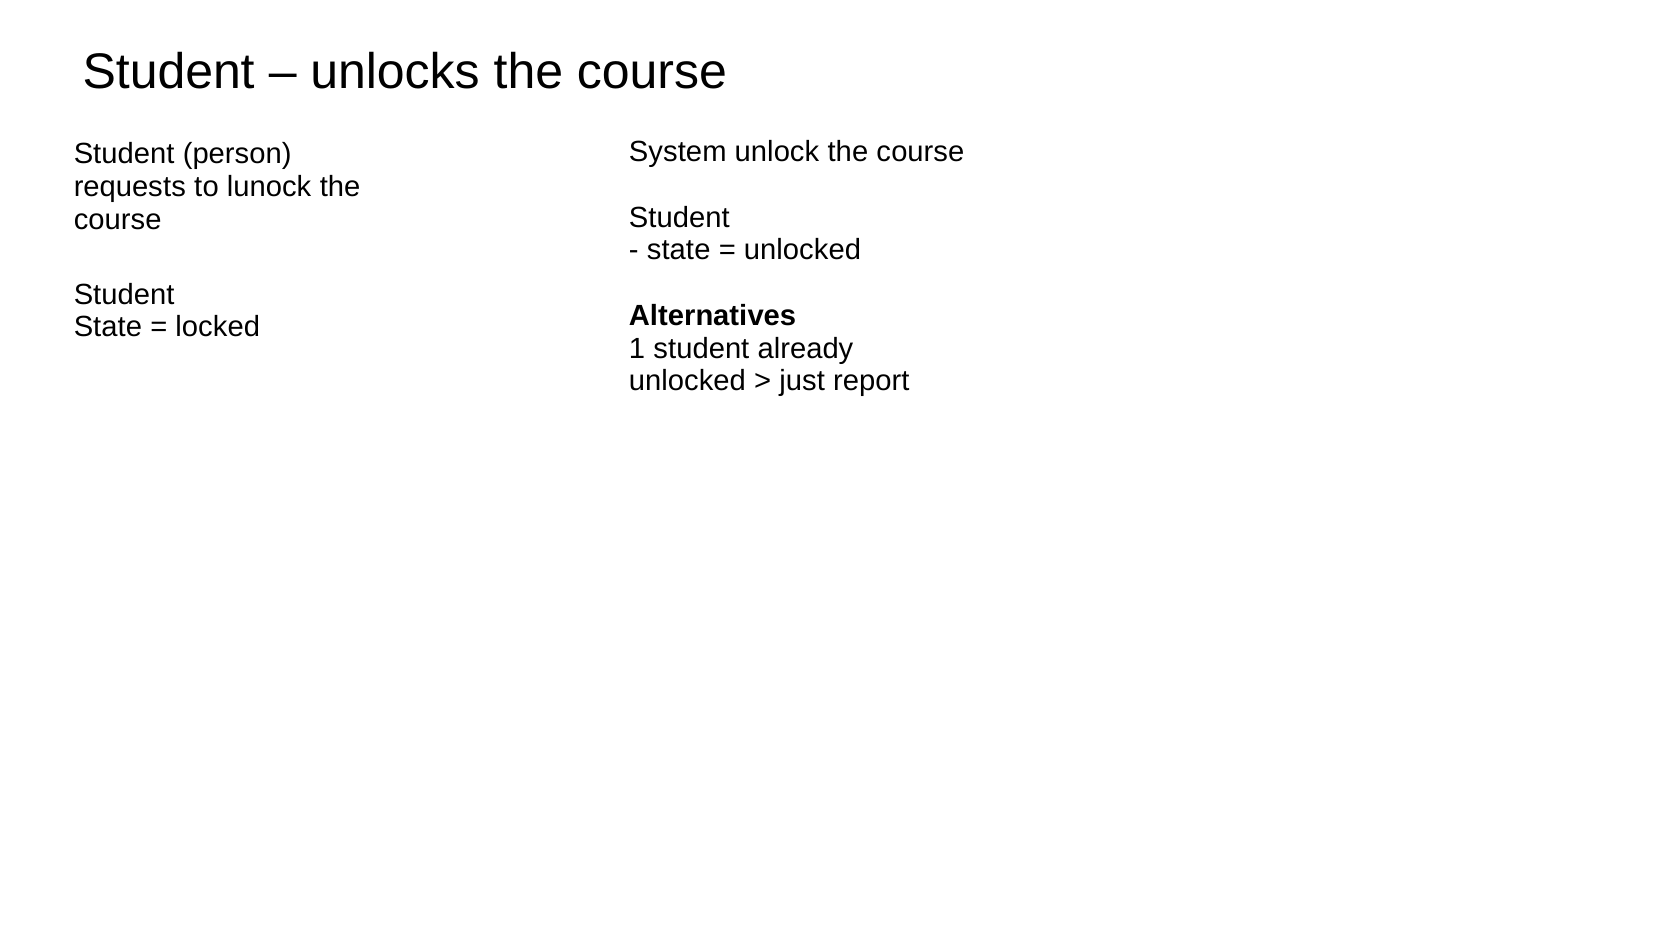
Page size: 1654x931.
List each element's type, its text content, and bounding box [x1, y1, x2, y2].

text_box Student (person) requests to lunock the course Student State = locked [59, 129, 426, 565]
title Student – unlocks the course [82, 37, 1571, 107]
text_box System unlock the course Student - state = unlocked Alternatives 1 student already unlocked > just report [614, 127, 981, 563]
